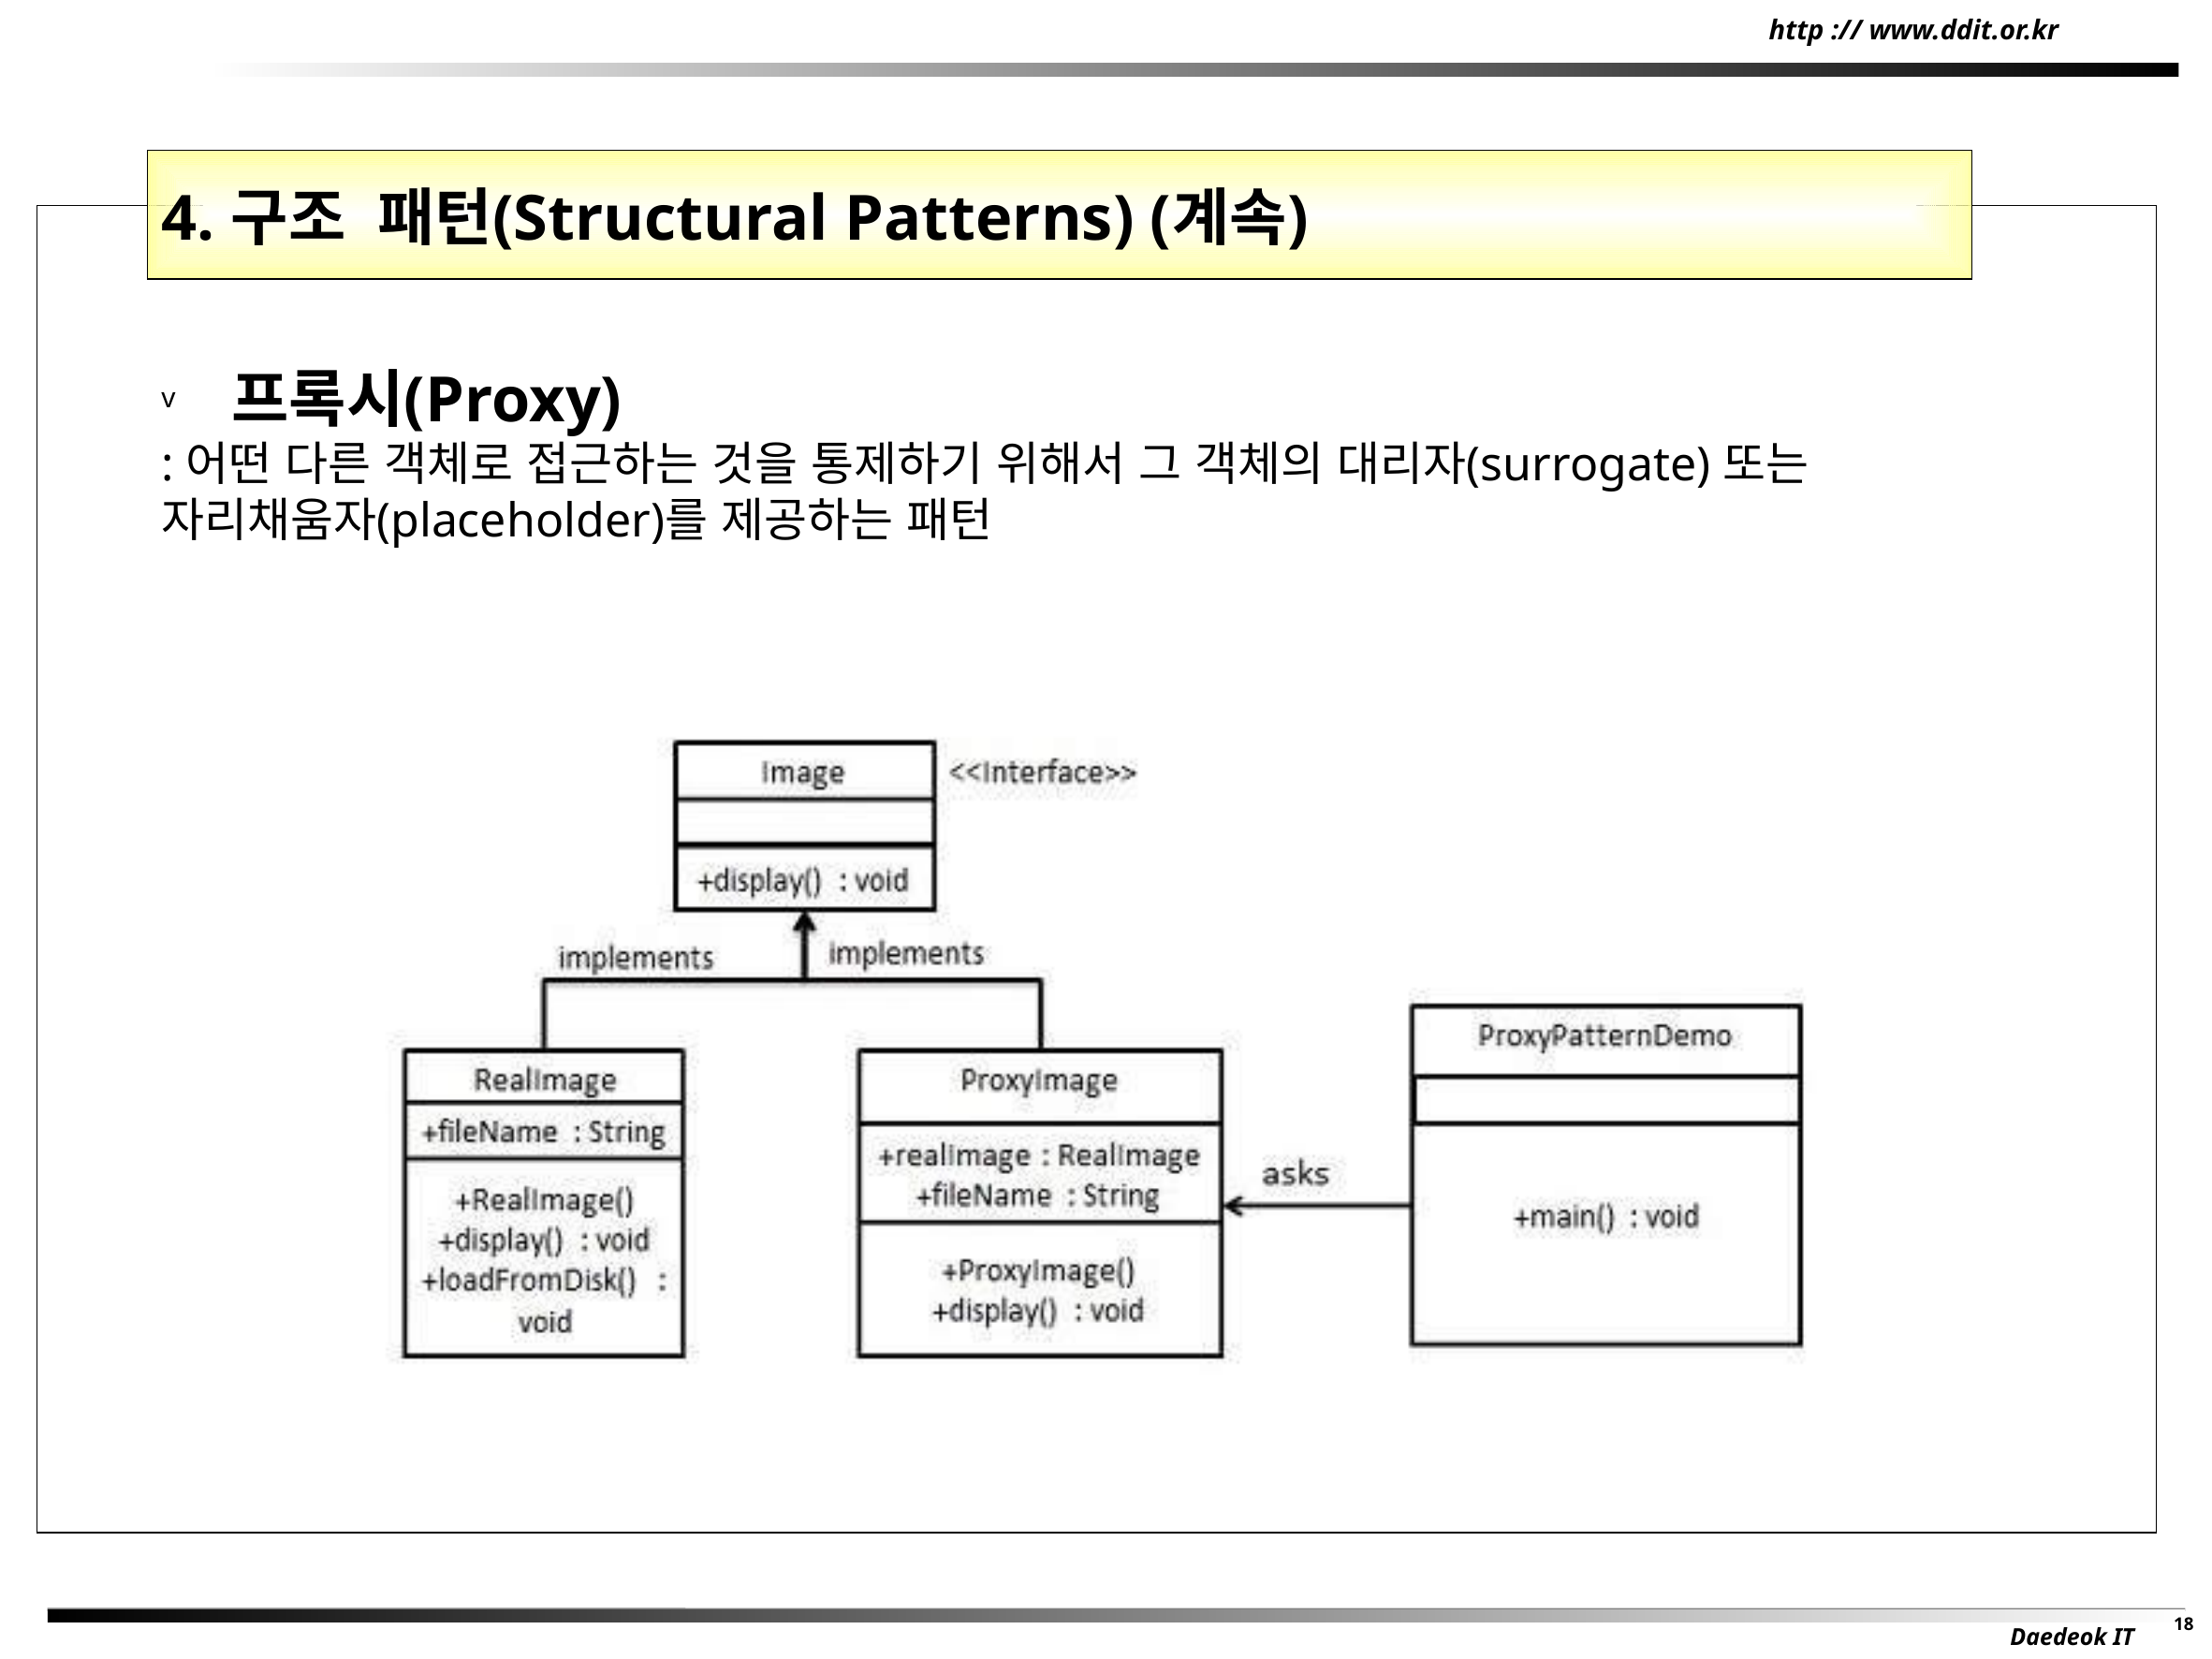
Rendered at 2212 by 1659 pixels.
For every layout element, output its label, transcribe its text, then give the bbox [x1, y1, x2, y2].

picture [366, 697, 1827, 1383]
text_box 프록시(Proxy) : 어떤 다른 객체로 접근하는 것을 통제하기 위해서 그 객체의 대리자(surrogate) 또는 자리채움자(placeholder)를 제공하는 패턴 [147, 352, 2046, 554]
text_box 4. 구조 패턴(Structural Patterns) (계속) [147, 150, 1972, 280]
